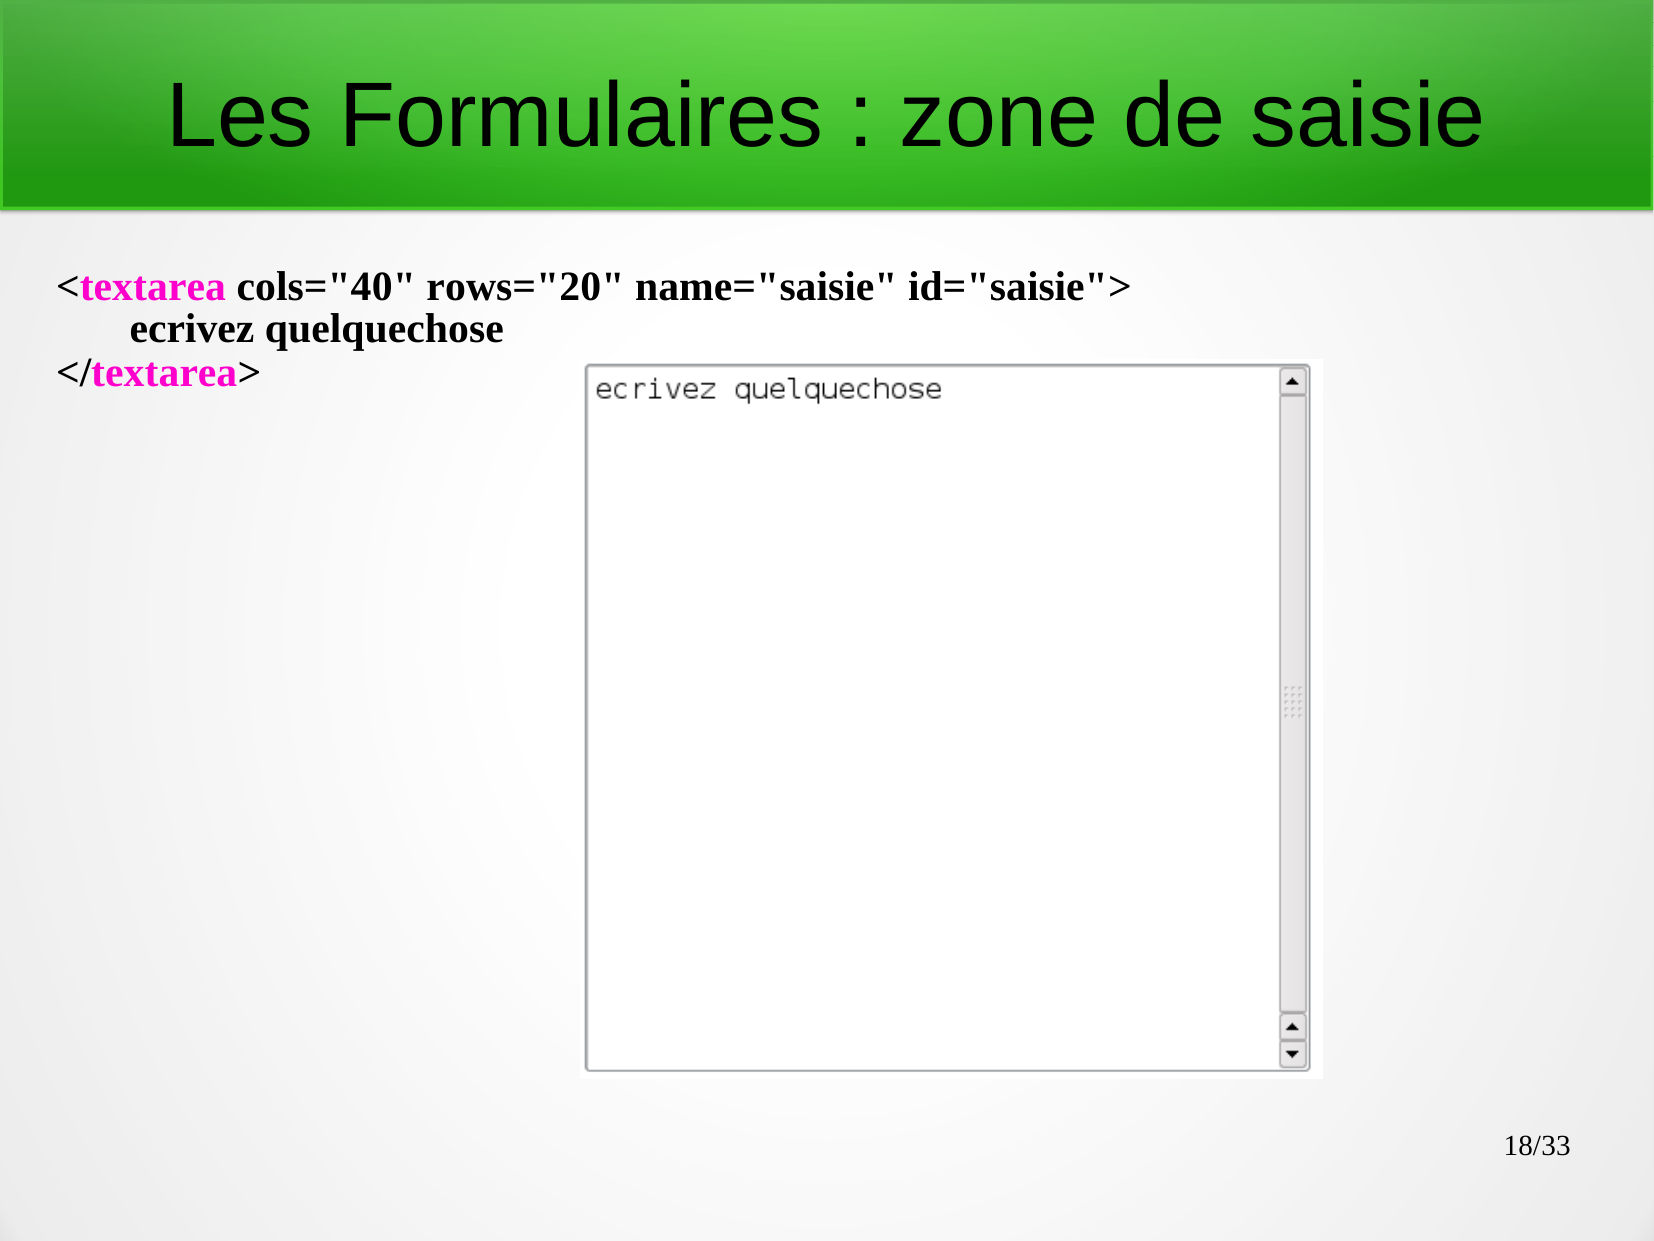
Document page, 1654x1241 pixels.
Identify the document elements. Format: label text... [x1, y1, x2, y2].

text_box <textarea cols="40" rows="20" name="saisie" id="saisie"> ecrivez quelquechose </textarea> [55, 265, 1624, 1188]
title Les Formulaires : zone de saisie [82, 47, 1571, 189]
picture [580, 359, 1323, 1079]
